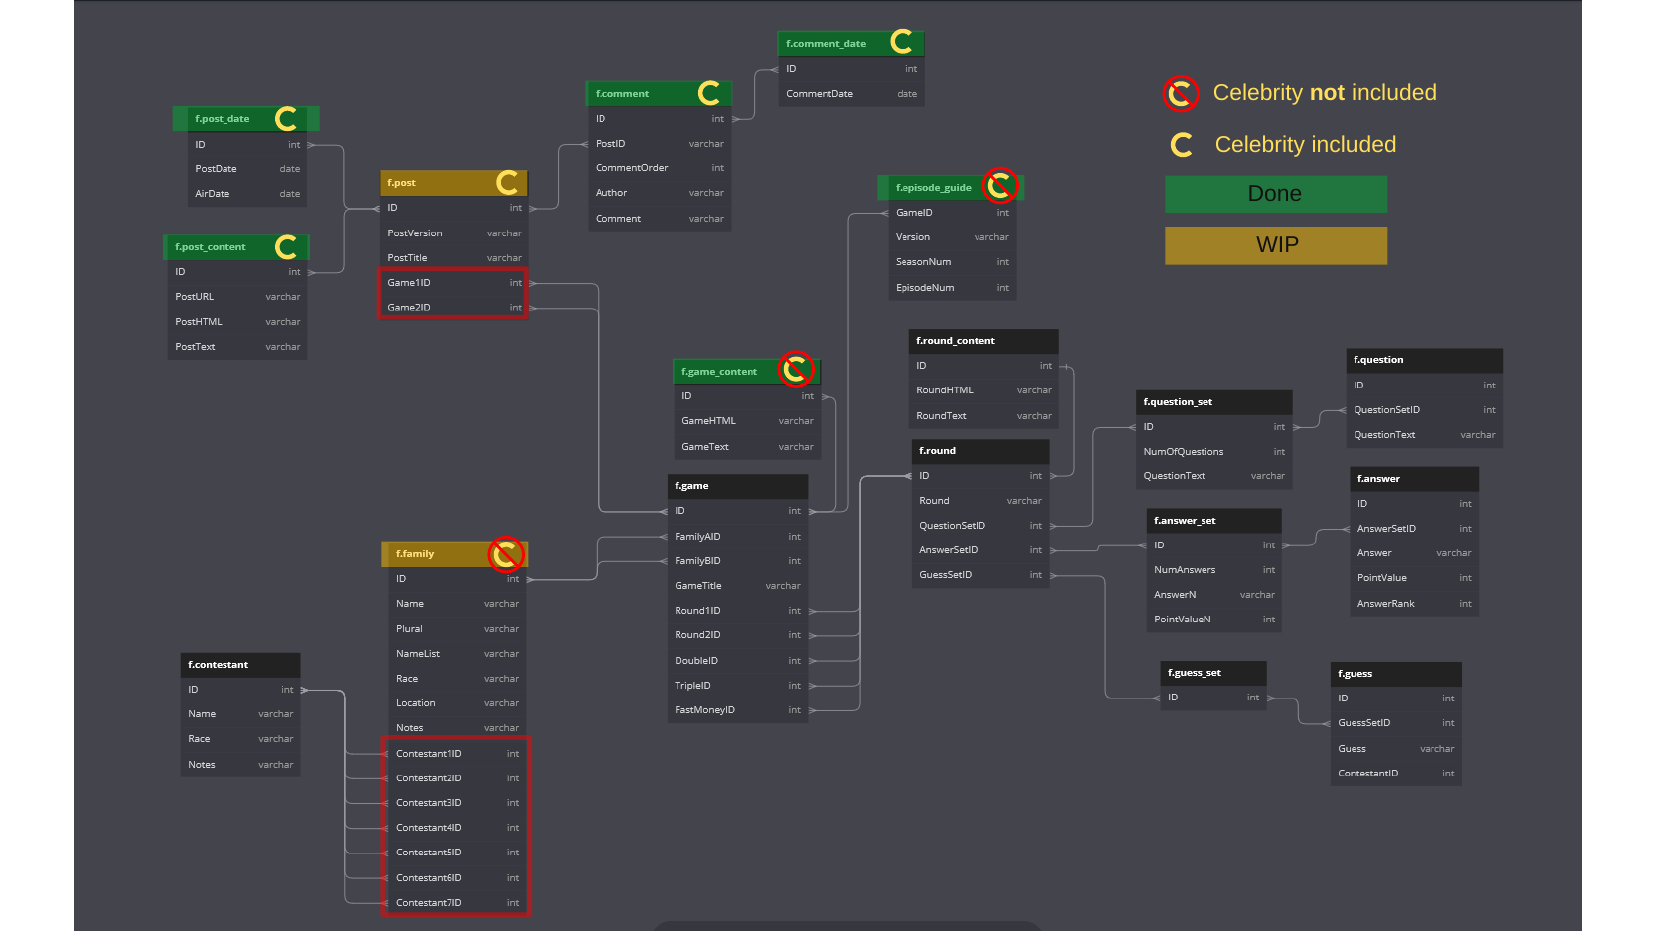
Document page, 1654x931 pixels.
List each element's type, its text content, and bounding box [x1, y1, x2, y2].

text_box [585, 80, 733, 107]
text_box [172, 105, 320, 132]
text_box [1162, 74, 1198, 113]
text_box [381, 535, 529, 574]
picture [74, 0, 1582, 931]
text_box [380, 169, 528, 196]
text_box Done [1162, 172, 1388, 214]
text_box [673, 350, 821, 388]
text_box WIP [1165, 224, 1391, 265]
text_box Celebrity not included [1198, 72, 1461, 113]
text_box [777, 28, 925, 57]
text_box [1170, 132, 1193, 158]
text_box [162, 234, 310, 260]
text_box [877, 166, 1025, 205]
text_box Celebrity included [1200, 124, 1463, 165]
